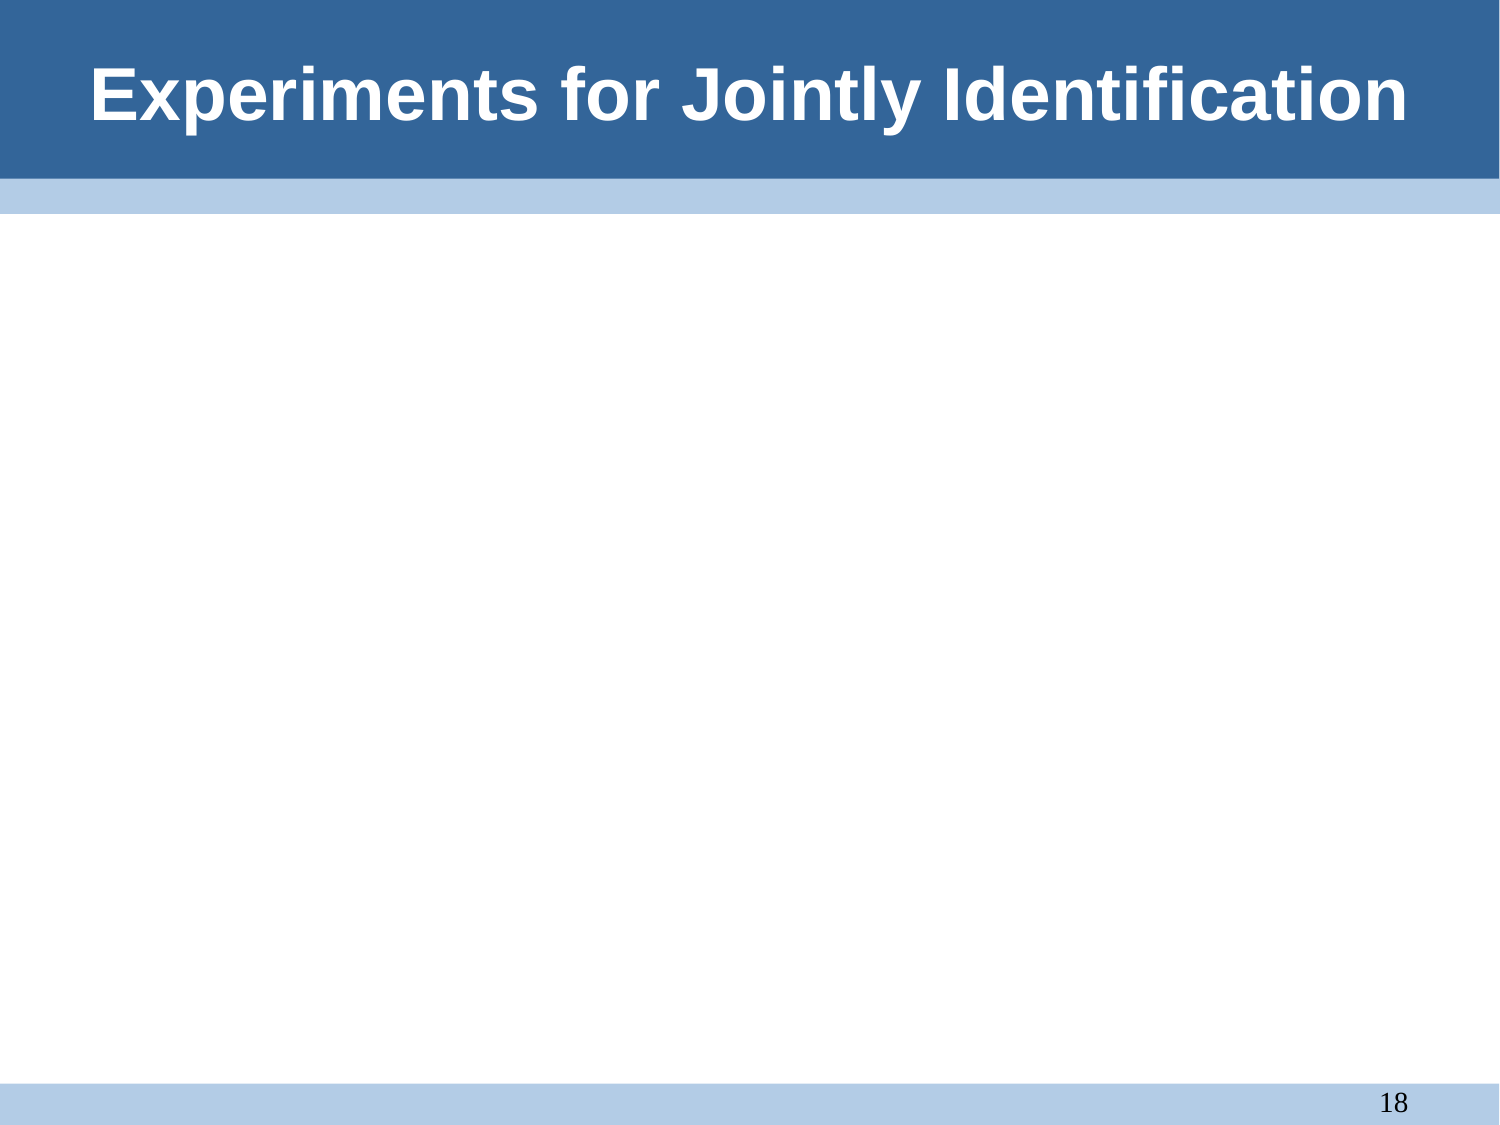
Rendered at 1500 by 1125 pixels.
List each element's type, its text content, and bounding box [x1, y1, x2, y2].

text_box Experiments for Jointly Identification [74, 30, 1436, 150]
slide_number <número> [1074, 1076, 1424, 1125]
